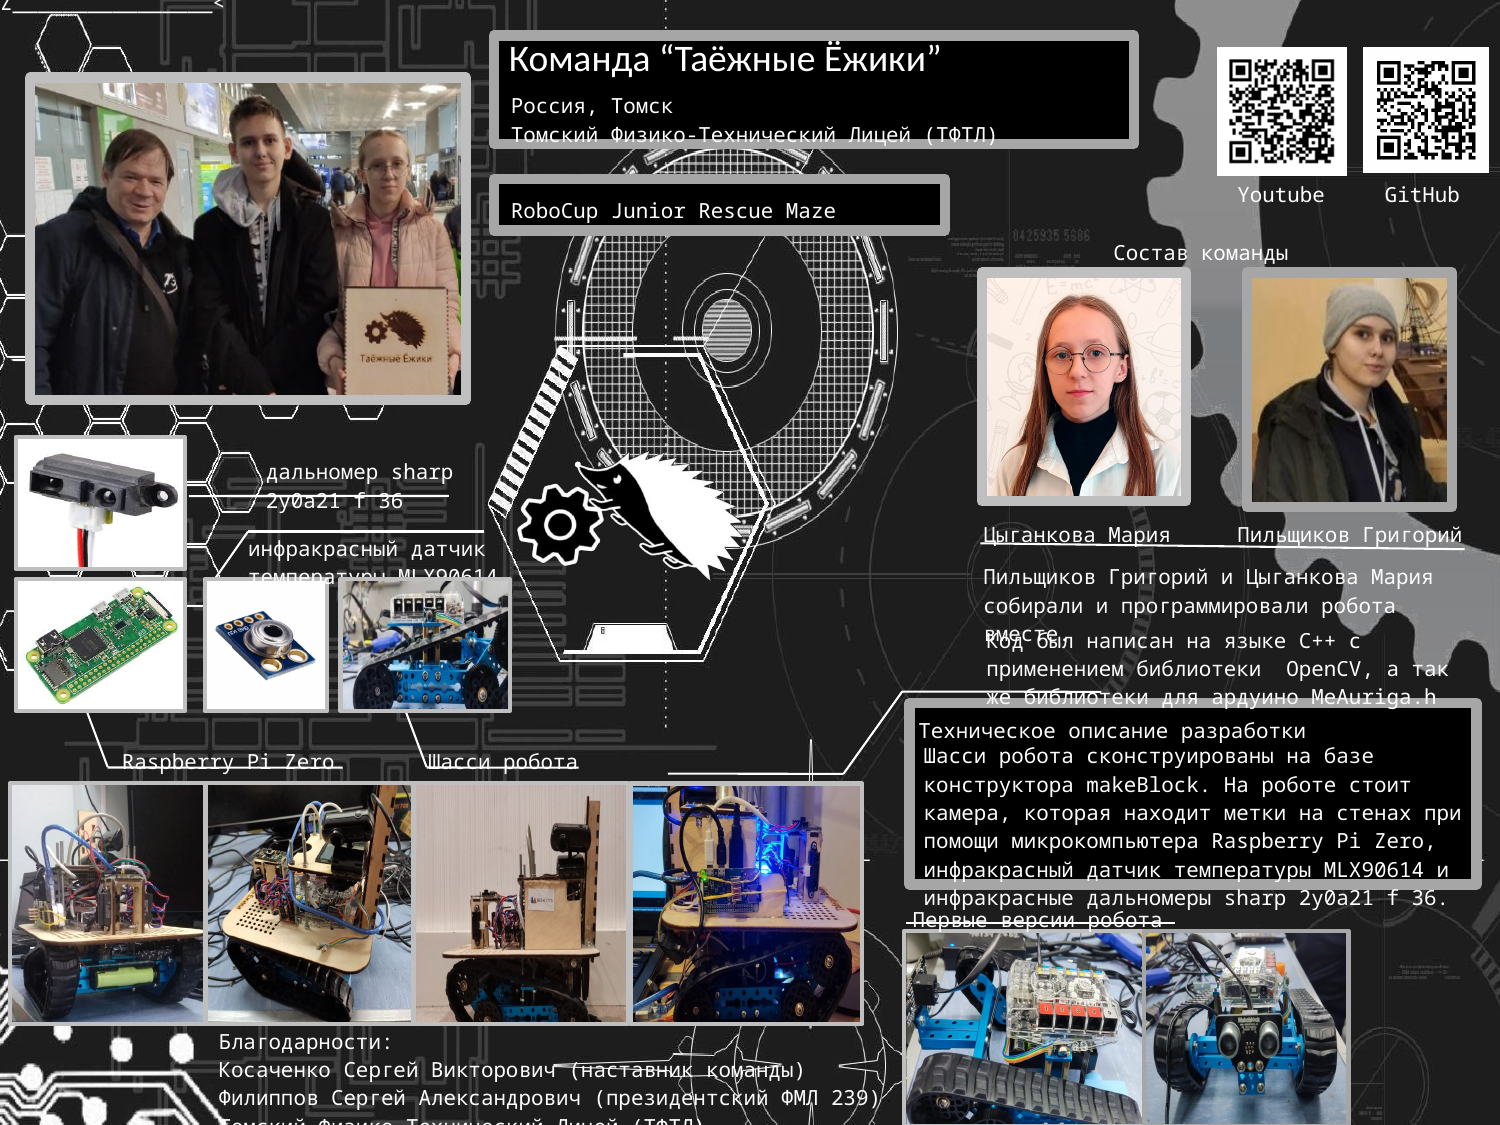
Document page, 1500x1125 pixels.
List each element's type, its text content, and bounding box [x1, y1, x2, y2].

text_box [1172, 703, 1225, 708]
text_box [1226, 703, 1237, 708]
text_box инфракрасный датчик температуры MLX90614 [248, 534, 513, 573]
text_box Россия, Томск Томский Физико-Технический Лицей (ТФТЛ) [496, 84, 1128, 168]
text_box Пильщиков Григорий [1222, 512, 1500, 585]
text_box [1396, 703, 1476, 708]
text_box Youtube [1222, 172, 1341, 207]
text_box Код был написан на языке C++ с применением библиотеки OpenCV, а так же библиотеки для ардуино MeAuriga.h [986, 626, 1483, 684]
text_box GitHub [1370, 173, 1489, 207]
picture [0, 0, 1500, 1125]
text_box Техническое описание разработки [903, 708, 1477, 743]
text_box Команда “Таёжные Ёжики” [508, 42, 1055, 84]
text_box Пильщиков Григорий и Цыганкова Мария собирали и программировали робота вместе. [968, 555, 1477, 627]
text_box [494, 35, 1134, 144]
text_box Благодарности: Косаченко Сергей Викторович (наставник команды) Филиппов Сергей Александрович (президентский ФМЛ 239) Томский Физико-Технический Лицей (ТФТЛ) Томская Электронная Компания (ТЭК) [218, 1027, 898, 1125]
picture [1145, 932, 1347, 1125]
picture [906, 951, 1142, 1125]
picture [1252, 277, 1447, 502]
text_box Первые версии робота [897, 897, 1205, 951]
text_box Шасси робота сконструированы на базе конструктора makeBlock. На роботе стоит камера, которая находит метки на стенах при помощи микрокомпьютера Raspberry Pi Zero, инфракрасный датчик температуры MLX90614 и инфракрасные дальномеры sharp 2y0a21 f 36. [908, 734, 1477, 886]
text_box Состав команды [1098, 230, 1329, 265]
text_box Цыганкова Мария [968, 512, 1193, 555]
picture [1193, 547, 1222, 555]
text_box [494, 179, 945, 230]
text_box [909, 703, 1162, 708]
text_box Шасси робота [413, 739, 615, 793]
text_box RoboCup Junior Rescue Maze [496, 188, 1069, 223]
text_box [1254, 703, 1395, 708]
text_box Raspberry Pi Zero [94, 739, 390, 774]
text_box дальномер sharp 2y0a21 f 36 [265, 457, 513, 496]
